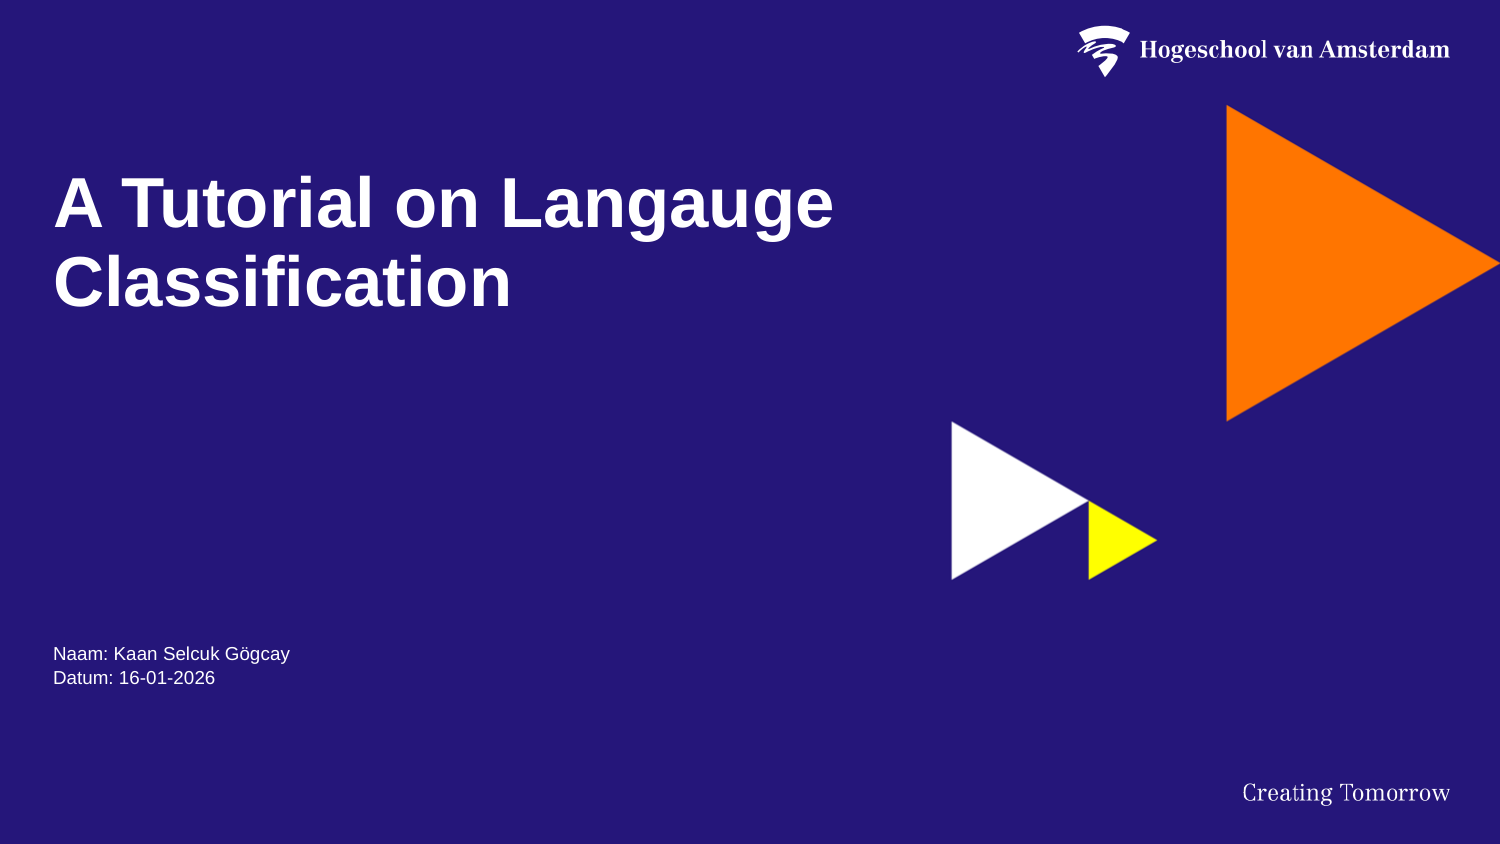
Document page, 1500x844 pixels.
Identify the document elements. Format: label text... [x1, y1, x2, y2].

title A Tutorial on Langauge Classification [53, 163, 953, 346]
list Naam: Kaan Selcuk Gögcay Datum: 16-01-2026 [53, 640, 953, 702]
